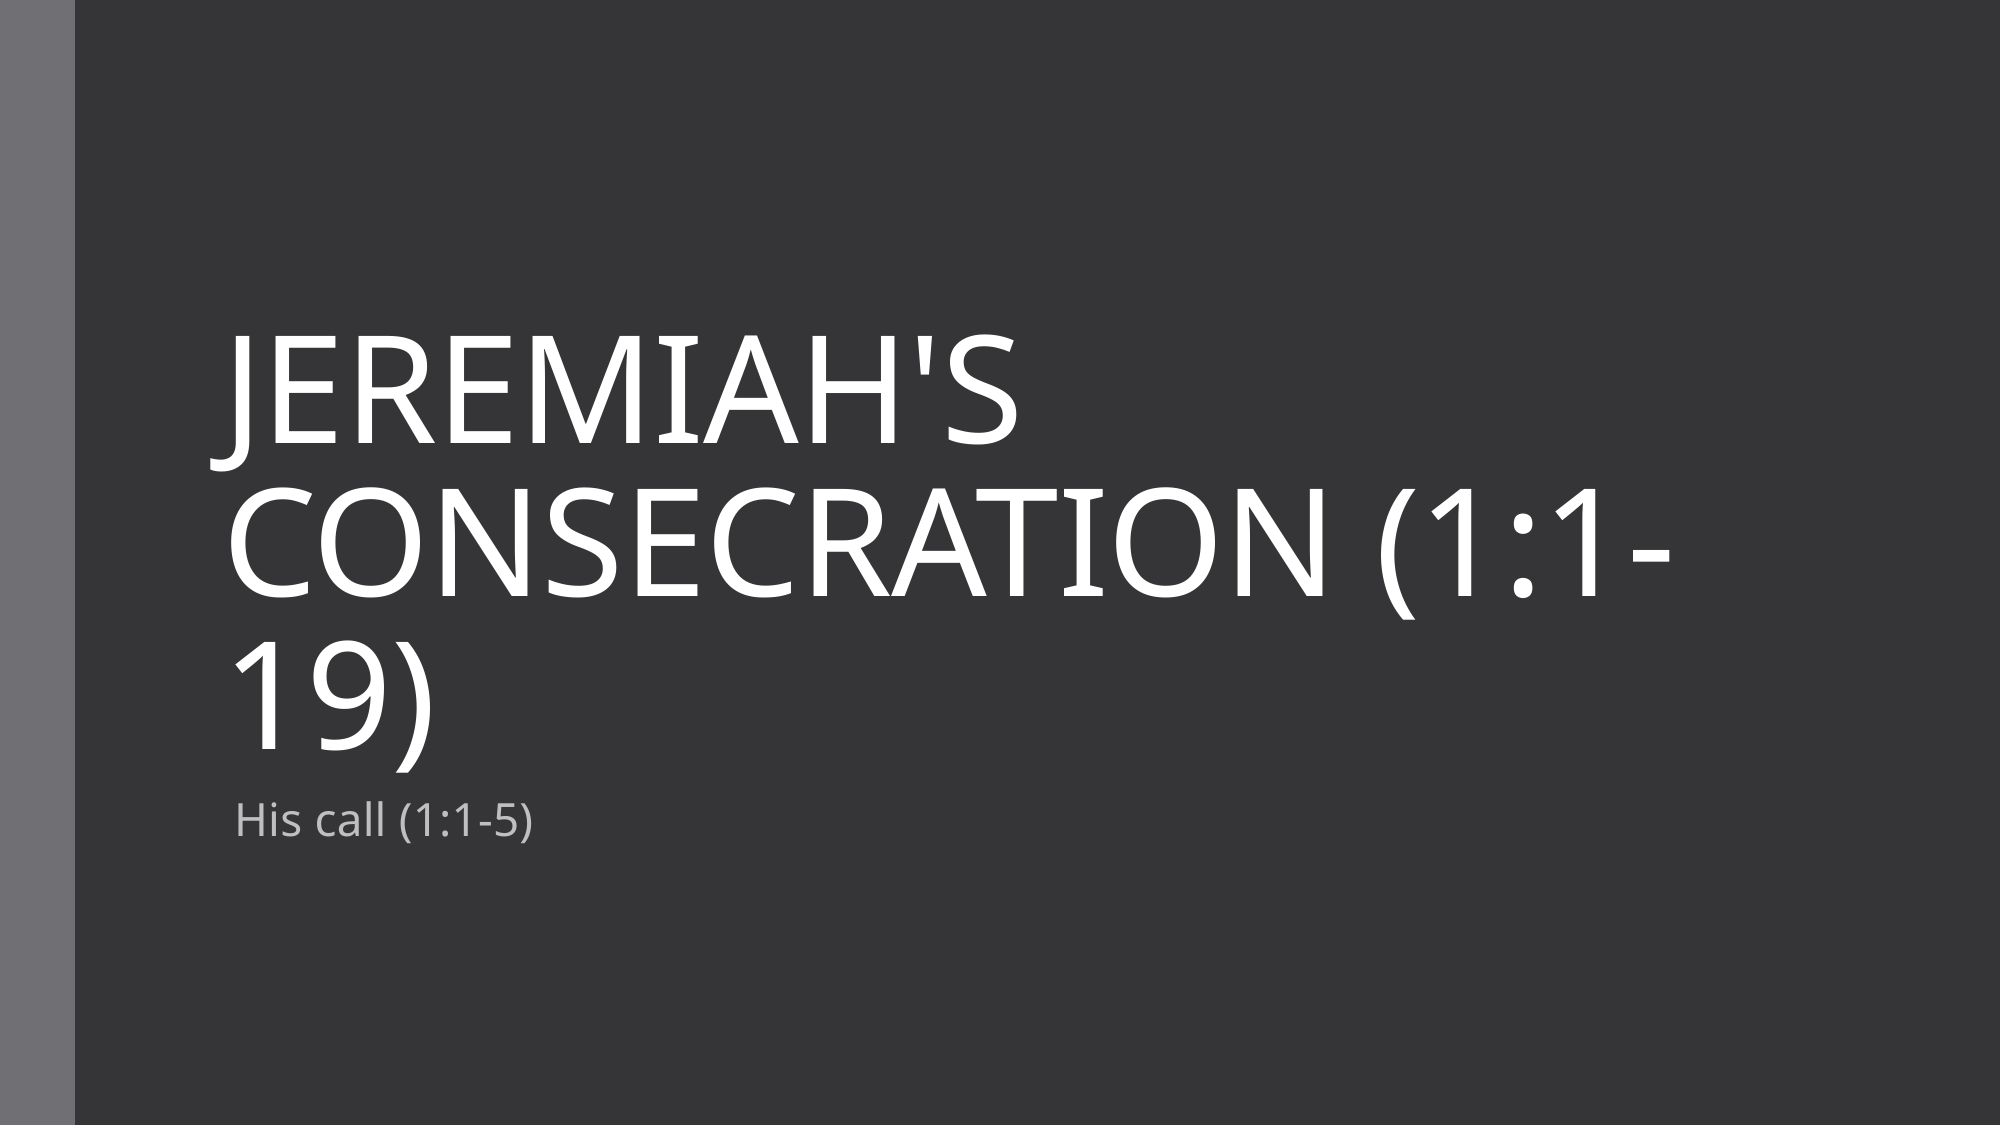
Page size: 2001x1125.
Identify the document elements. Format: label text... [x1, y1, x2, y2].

subtitle His call (1:1-5) [206, 787, 1752, 1066]
title JEREMIAH'S CONSECRATION (1:1-19) [206, 124, 1752, 787]
